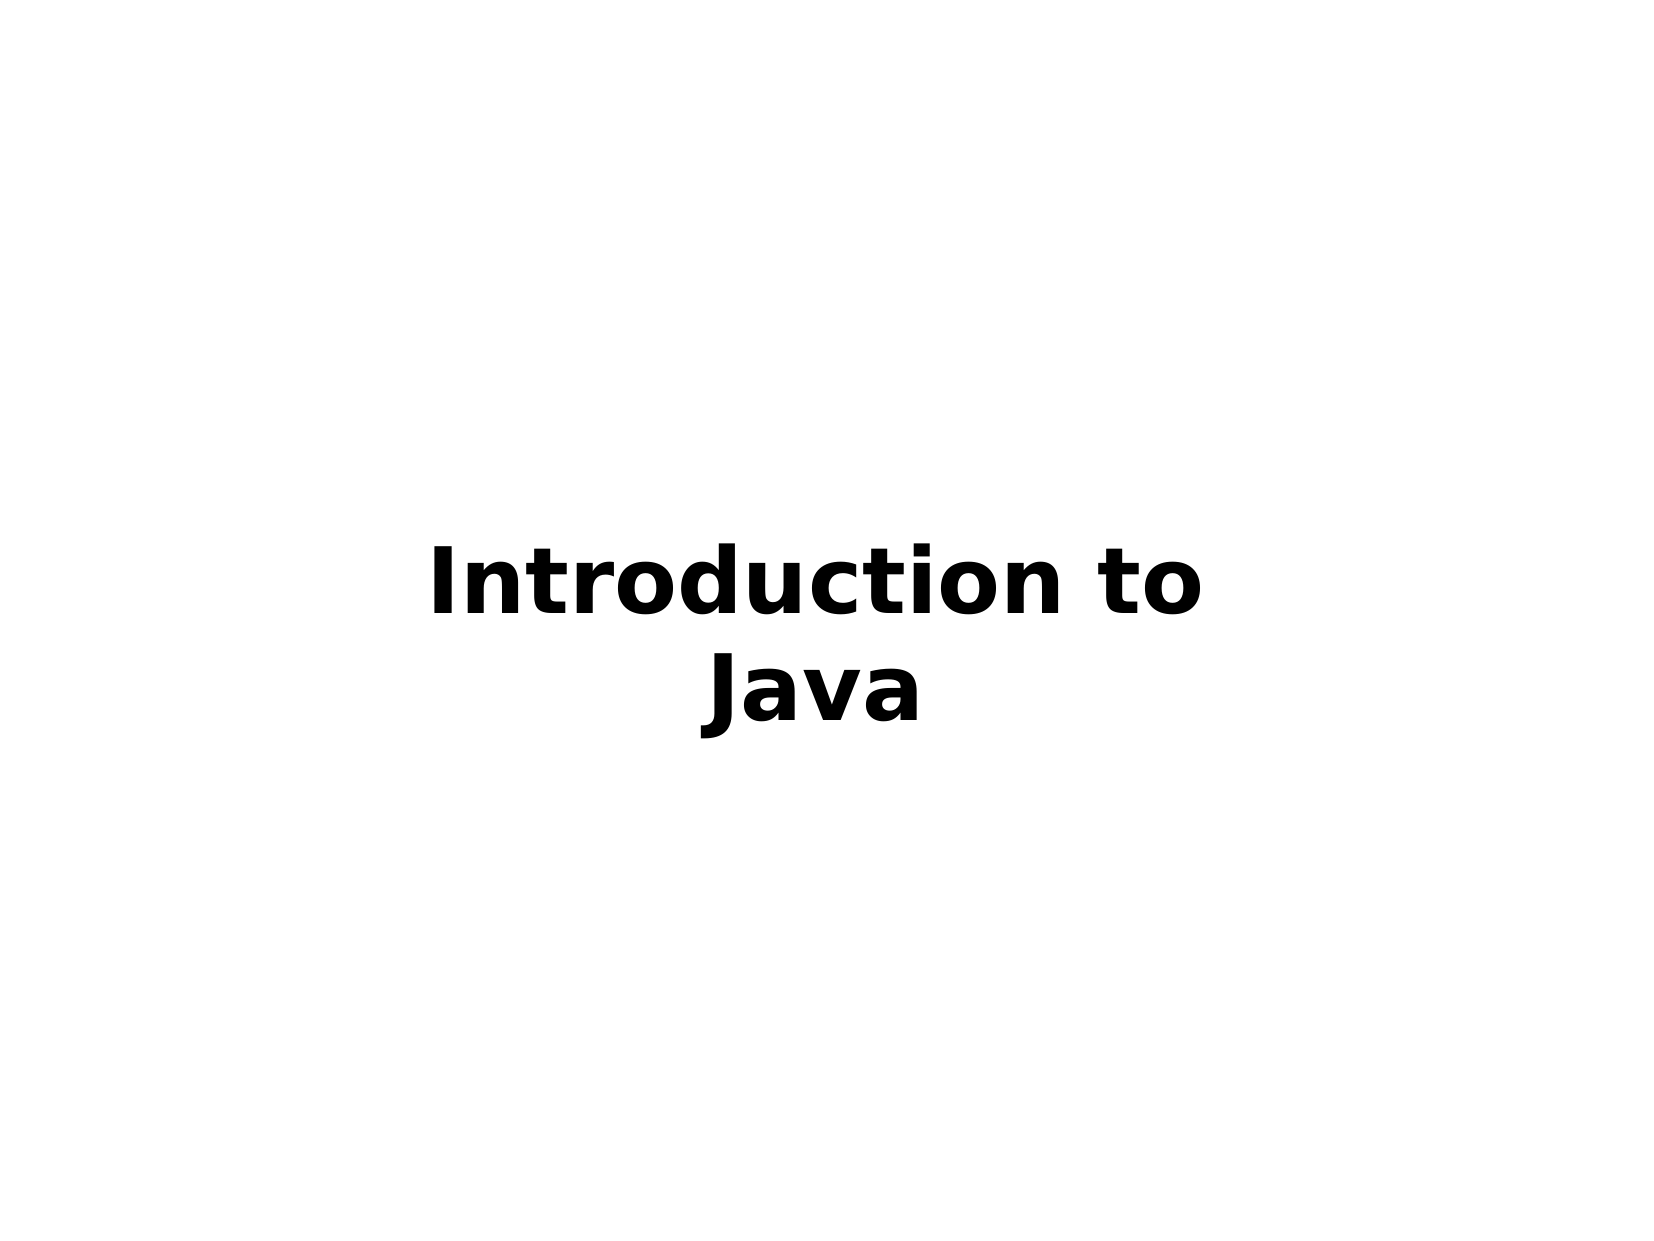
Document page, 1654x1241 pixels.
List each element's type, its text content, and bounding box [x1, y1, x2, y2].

title Introduction to Java [71, 527, 1560, 742]
